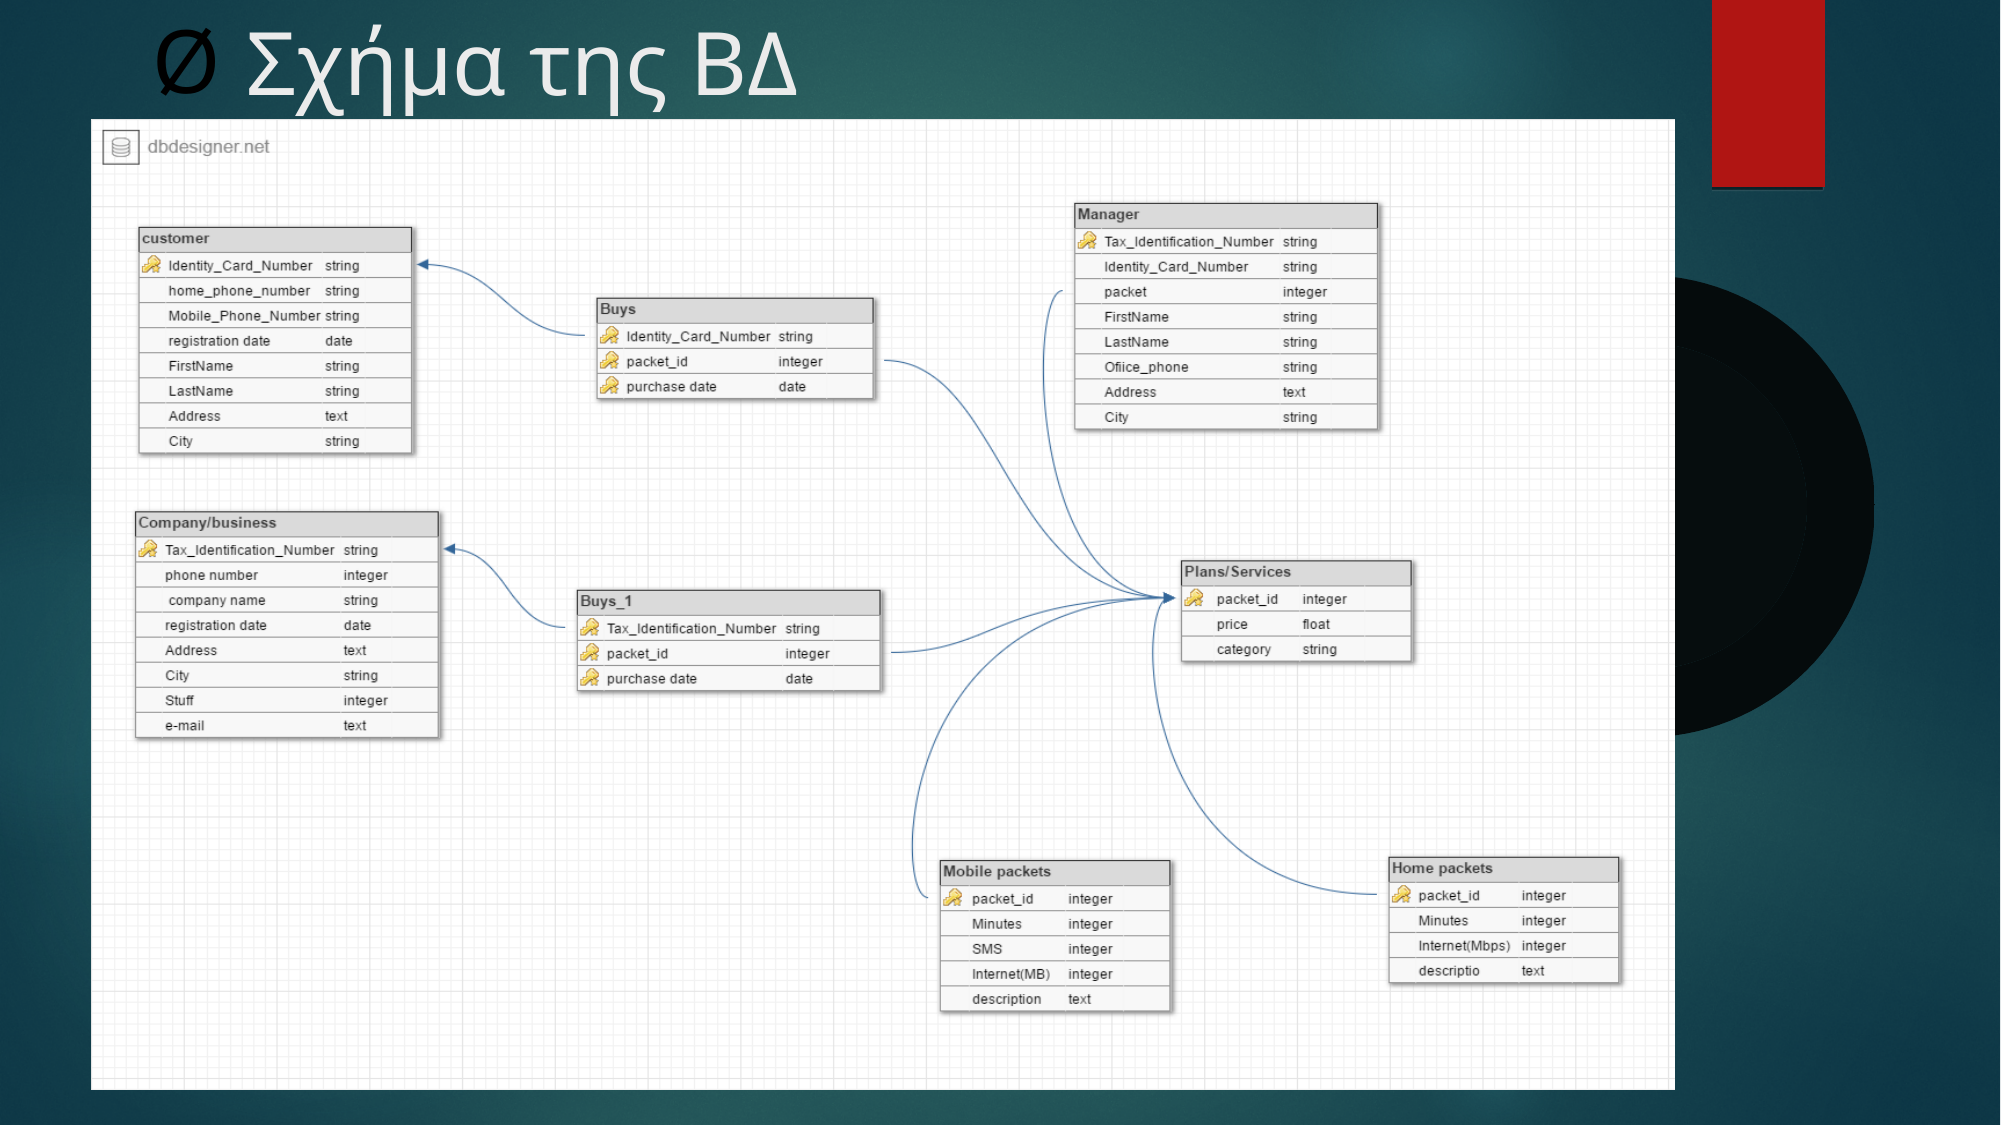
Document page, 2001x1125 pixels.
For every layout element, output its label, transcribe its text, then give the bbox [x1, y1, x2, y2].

picture [91, 120, 1675, 1090]
title Σχήμα της ΒΔ [137, 0, 1863, 121]
